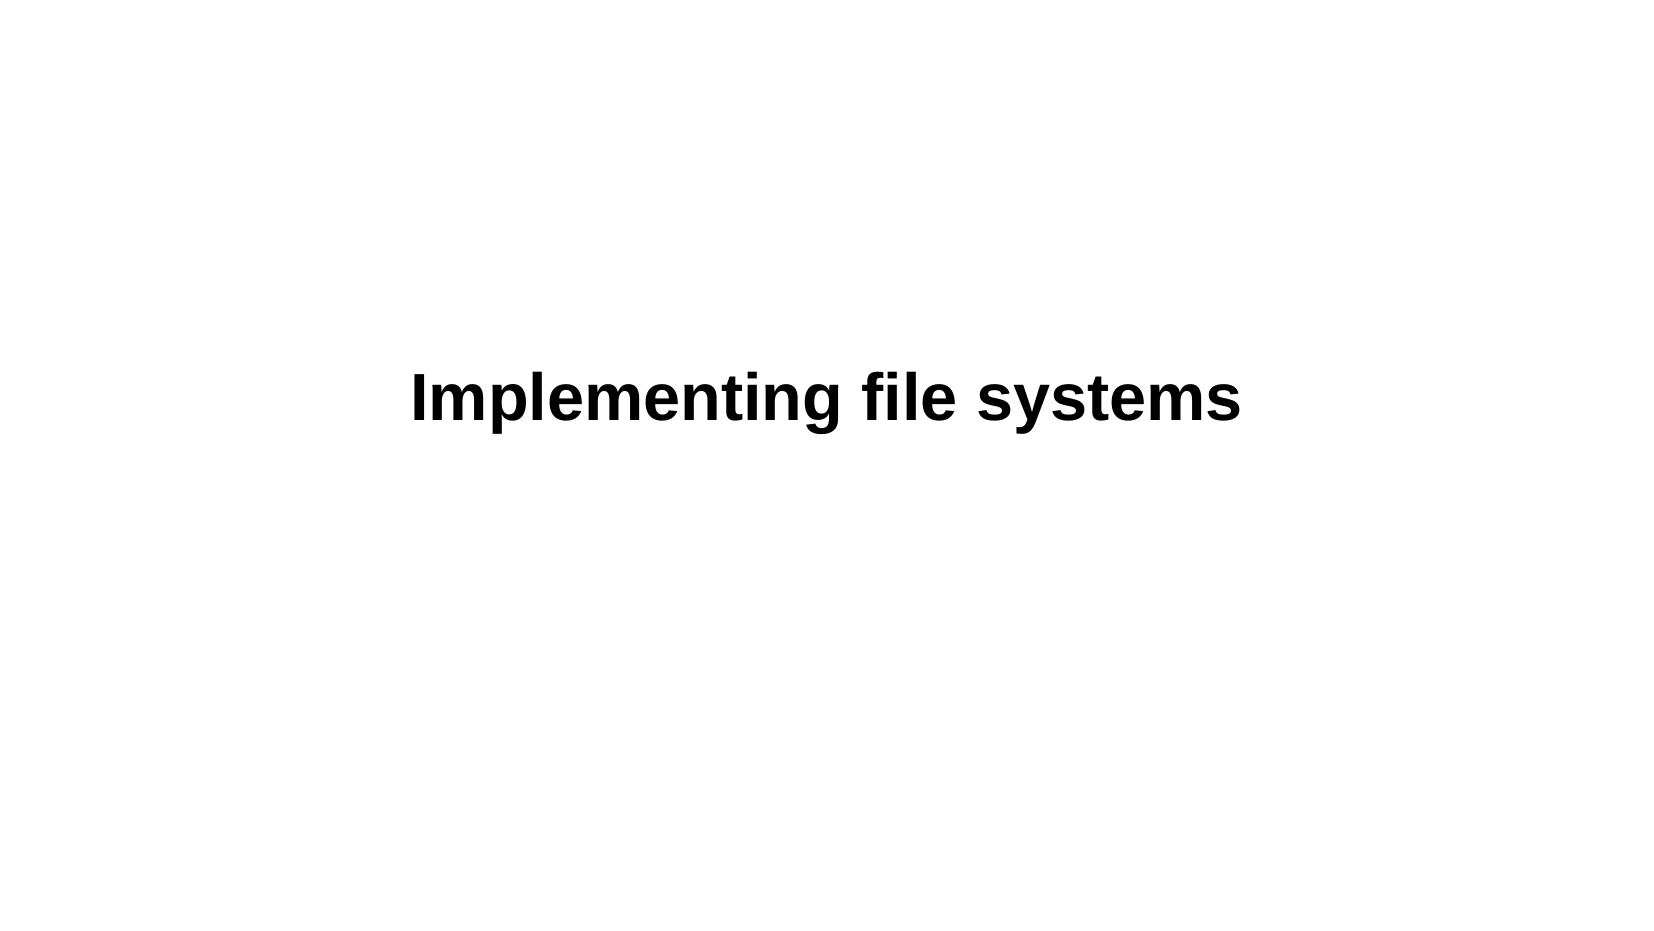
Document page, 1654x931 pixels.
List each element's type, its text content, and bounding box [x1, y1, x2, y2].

list Implementing file systems [82, 37, 1571, 757]
